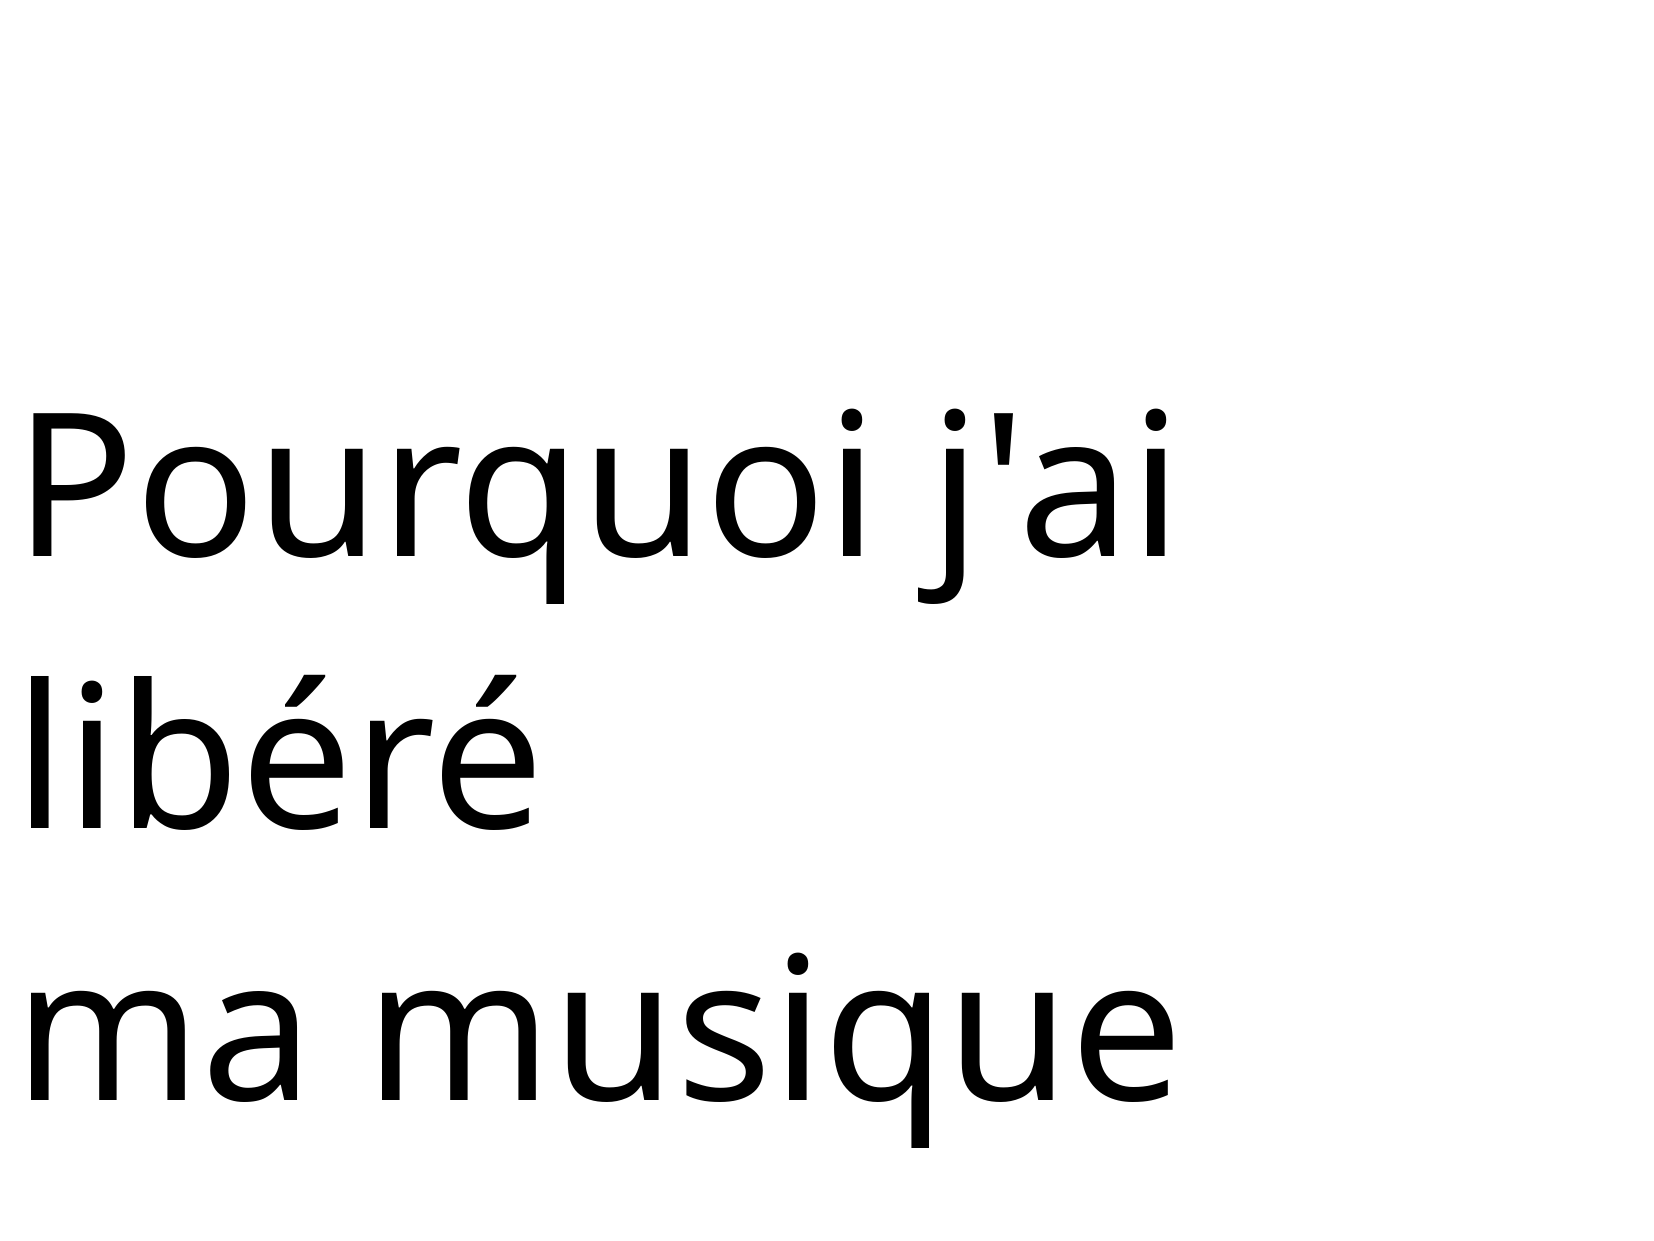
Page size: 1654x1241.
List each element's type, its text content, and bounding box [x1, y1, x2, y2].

text_box Pourquoi j'ai libéré ma musique [0, 334, 1625, 906]
